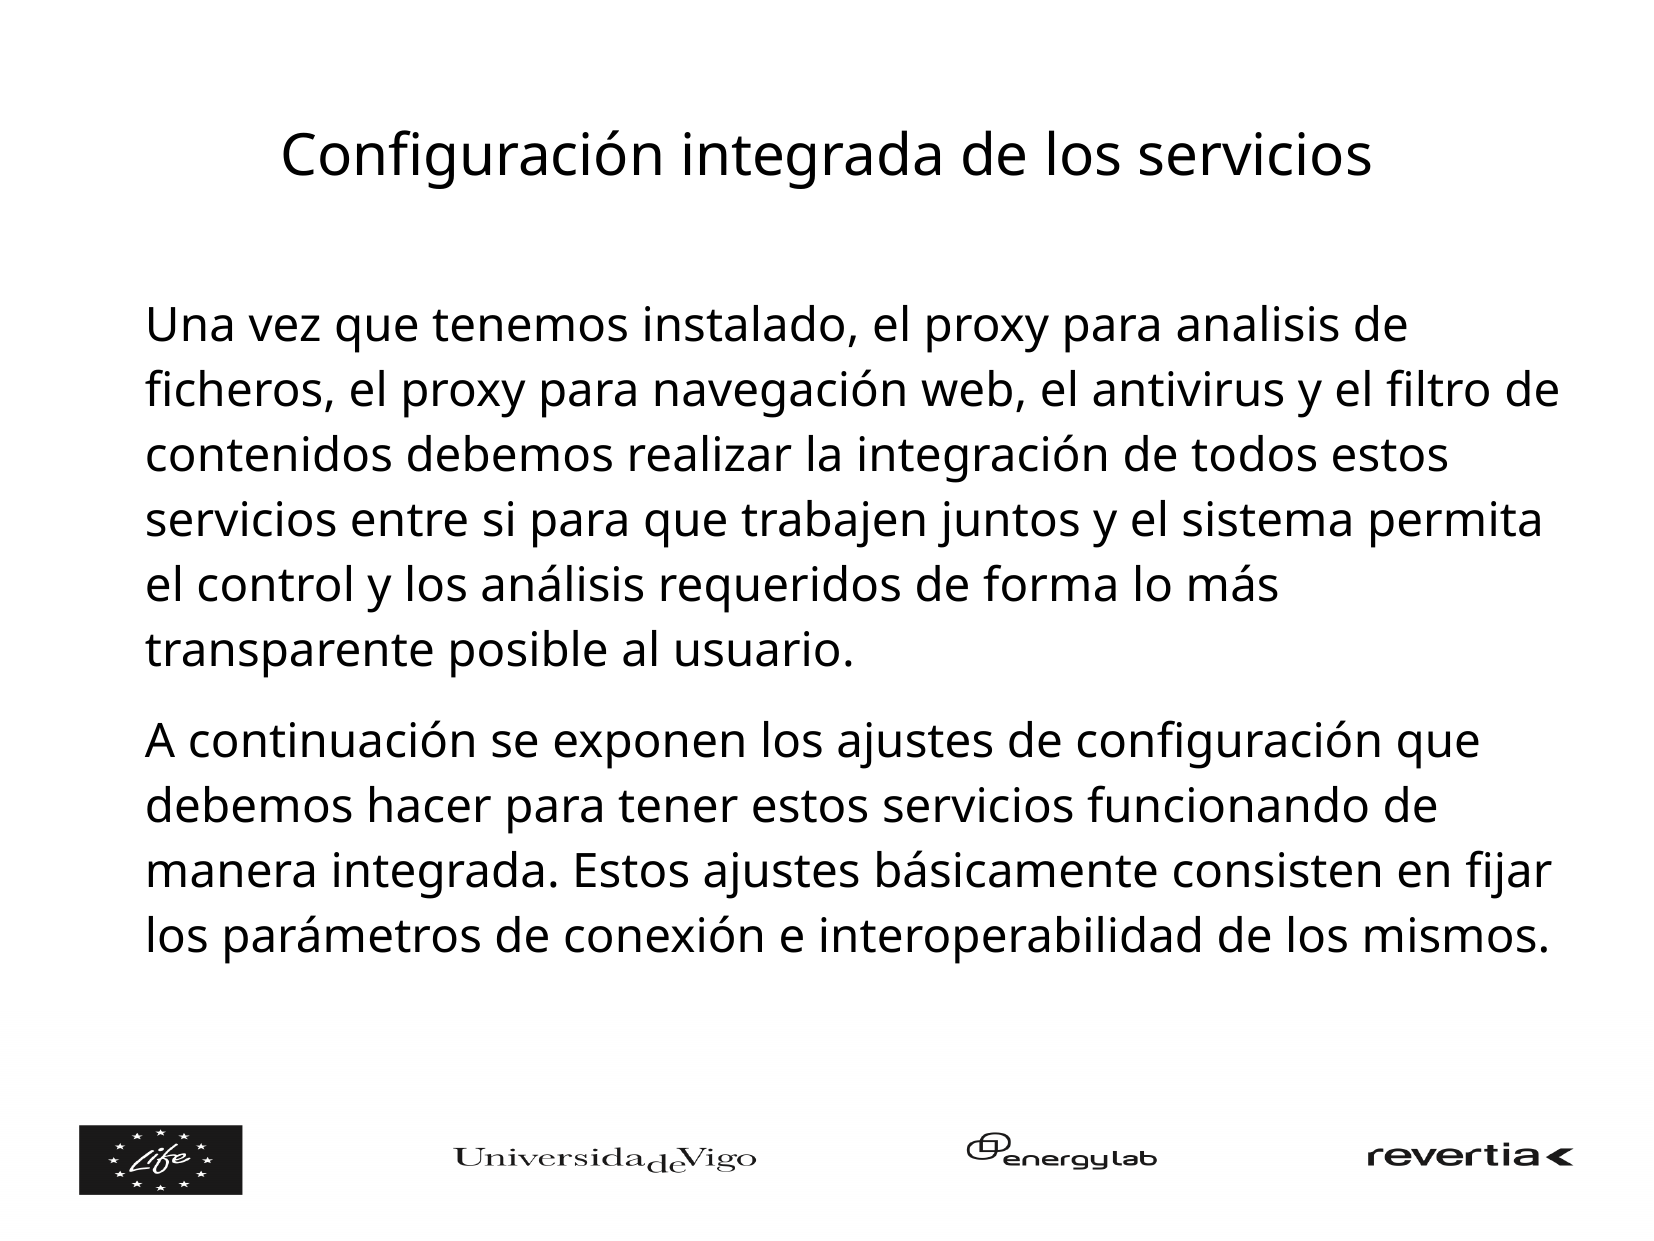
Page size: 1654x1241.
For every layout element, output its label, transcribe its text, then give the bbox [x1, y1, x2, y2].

picture [0, 1009, 1654, 1241]
list Una vez que tenemos instalado, el proxy para analisis de ficheros, el proxy para navegación web, el antivirus y el filtro de contenidos debemos realizar la integración de todos estos servicios entre si para que trabajen juntos y el sistema permita el control y los análisis requeridos de forma lo más transparente posible al usuario. A continuación se exponen los ajustes de configuración que debemos hacer para tener estos servicios funcionando de manera integrada. Estos ajustes básicamente consisten en fijar los parámetros de conexión e interoperabilidad de los mismos. [82, 290, 1571, 1010]
title Configuración integrada de los servicios [82, 49, 1571, 257]
